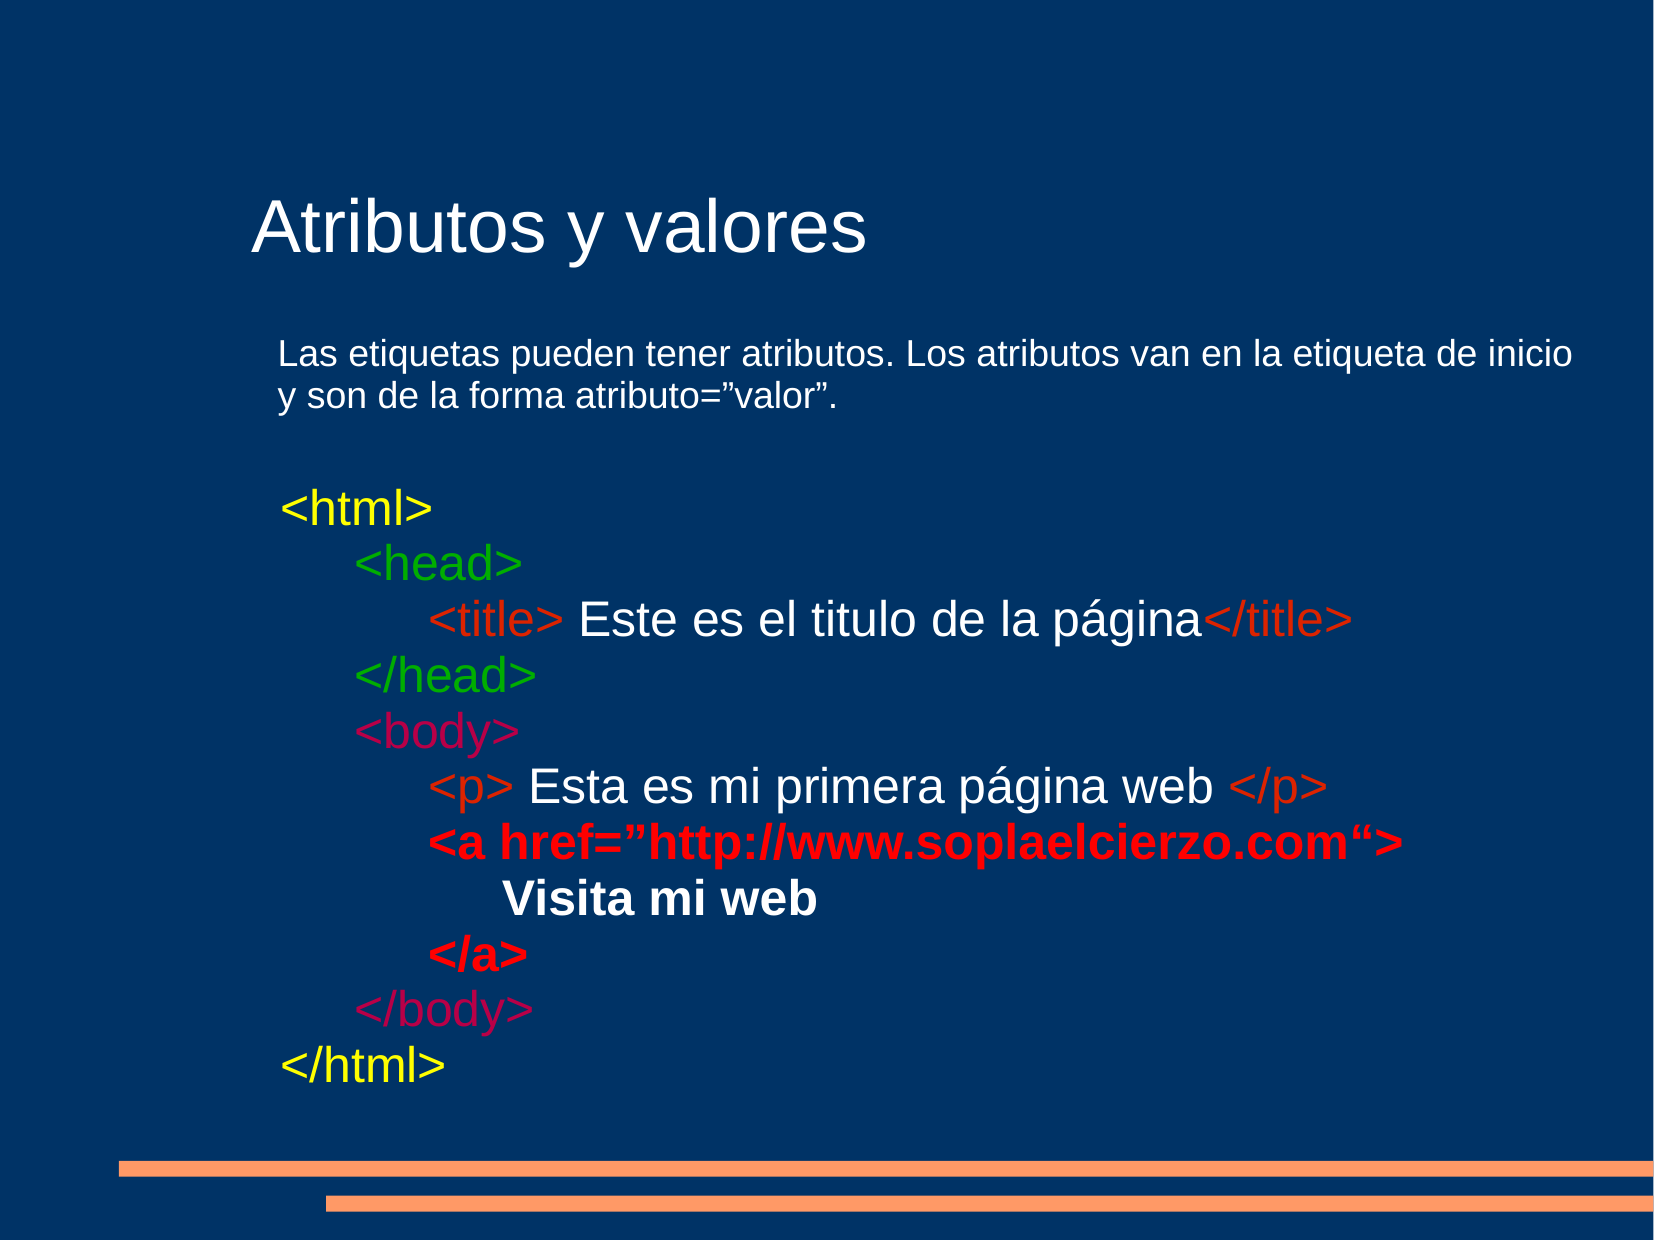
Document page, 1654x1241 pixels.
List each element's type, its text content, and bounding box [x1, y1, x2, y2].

text_box Las etiquetas pueden tener atributos. Los atributos van en la etiqueta de inicio y son de la forma atributo=”valor”. [263, 324, 1595, 424]
text_box Atributos y valores [236, 177, 1359, 276]
text_box <html> <head> <title> Este es el titulo de la página</title> </head> <body> <p> Esta es mi primera página web </p> <a href=”http://www.soplaelcierzo.com“> Visita mi web </a> </body> </html> [265, 472, 1595, 1143]
